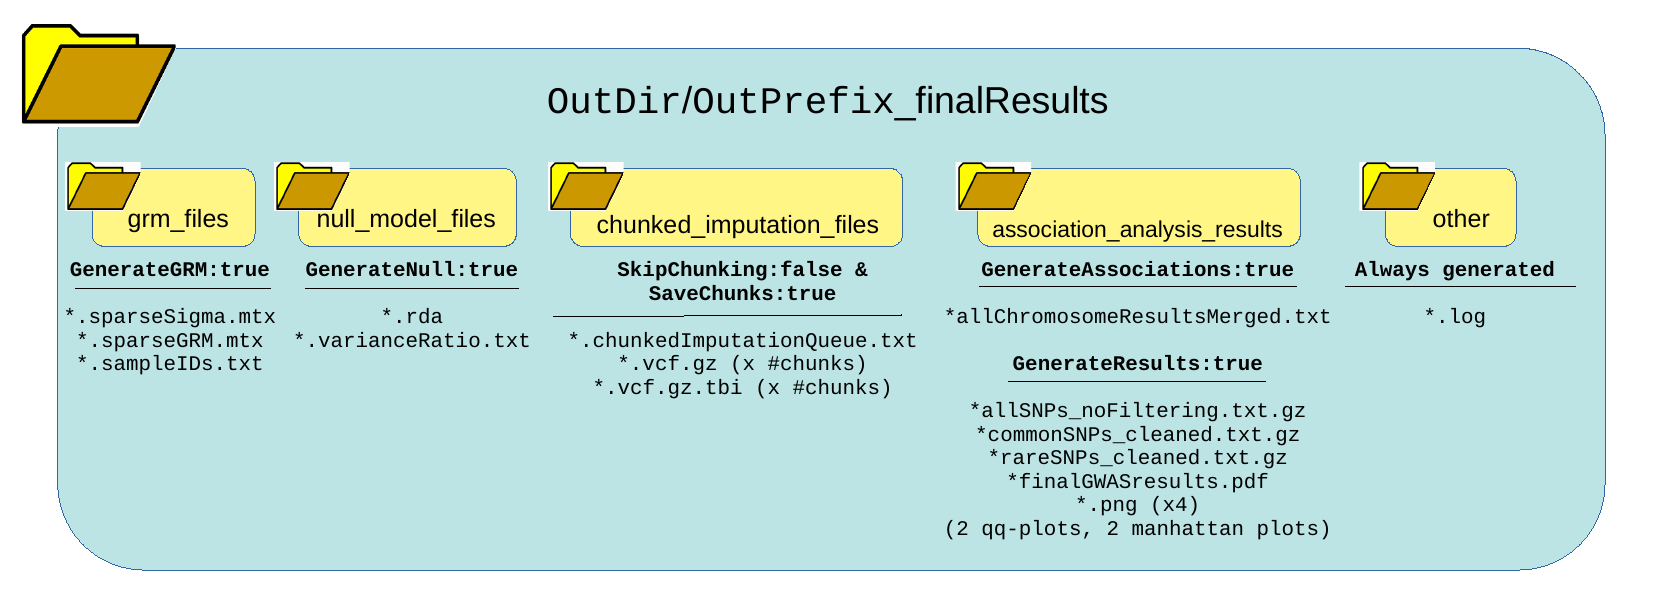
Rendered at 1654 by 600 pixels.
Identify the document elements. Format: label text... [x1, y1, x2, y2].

text_box OutDir/OutPrefix_finalResults [532, 72, 1126, 133]
text_box SkipChunking:false & SaveChunks:true *.chunkedImputationQueue.txt *.vcf.gz (x #chunks) *.vcf.gz.tbi (x #chunks) [540, 228, 946, 455]
picture [1359, 162, 1435, 211]
text_box [57, 48, 1606, 571]
picture [16, 24, 176, 127]
text_box other [1418, 197, 1513, 228]
text_box Always generated *.log [1312, 228, 1598, 415]
text_box chunked_imputation_files [581, 203, 900, 228]
text_box grm_files [112, 197, 256, 228]
text_box [57, 415, 924, 571]
picture [274, 162, 350, 211]
picture [65, 162, 141, 211]
text_box GenerateGRM:true *.sparseSigma.mtx *.sparseGRM.mtx *.sampleIDs.txt [27, 228, 269, 415]
text_box null_model_files [301, 197, 512, 228]
picture [548, 162, 624, 211]
text_box GenerateAssociations:true *allChromosomeResultsMerged.txt GenerateResults:true *allSNPs_noFiltering.txt.gz *commonSNPs_cleaned.txt.gz *rareSNPs_cleaned.txt.gz *finalGWASresults.pdf *.png (x4) (2 qq-plots, 2 manhattan plots) [924, 228, 1351, 596]
text_box association_analysis_results [977, 209, 1301, 228]
picture [955, 162, 1032, 211]
text_box GenerateNull:true *.rda *.varianceRatio.txt [269, 228, 540, 415]
